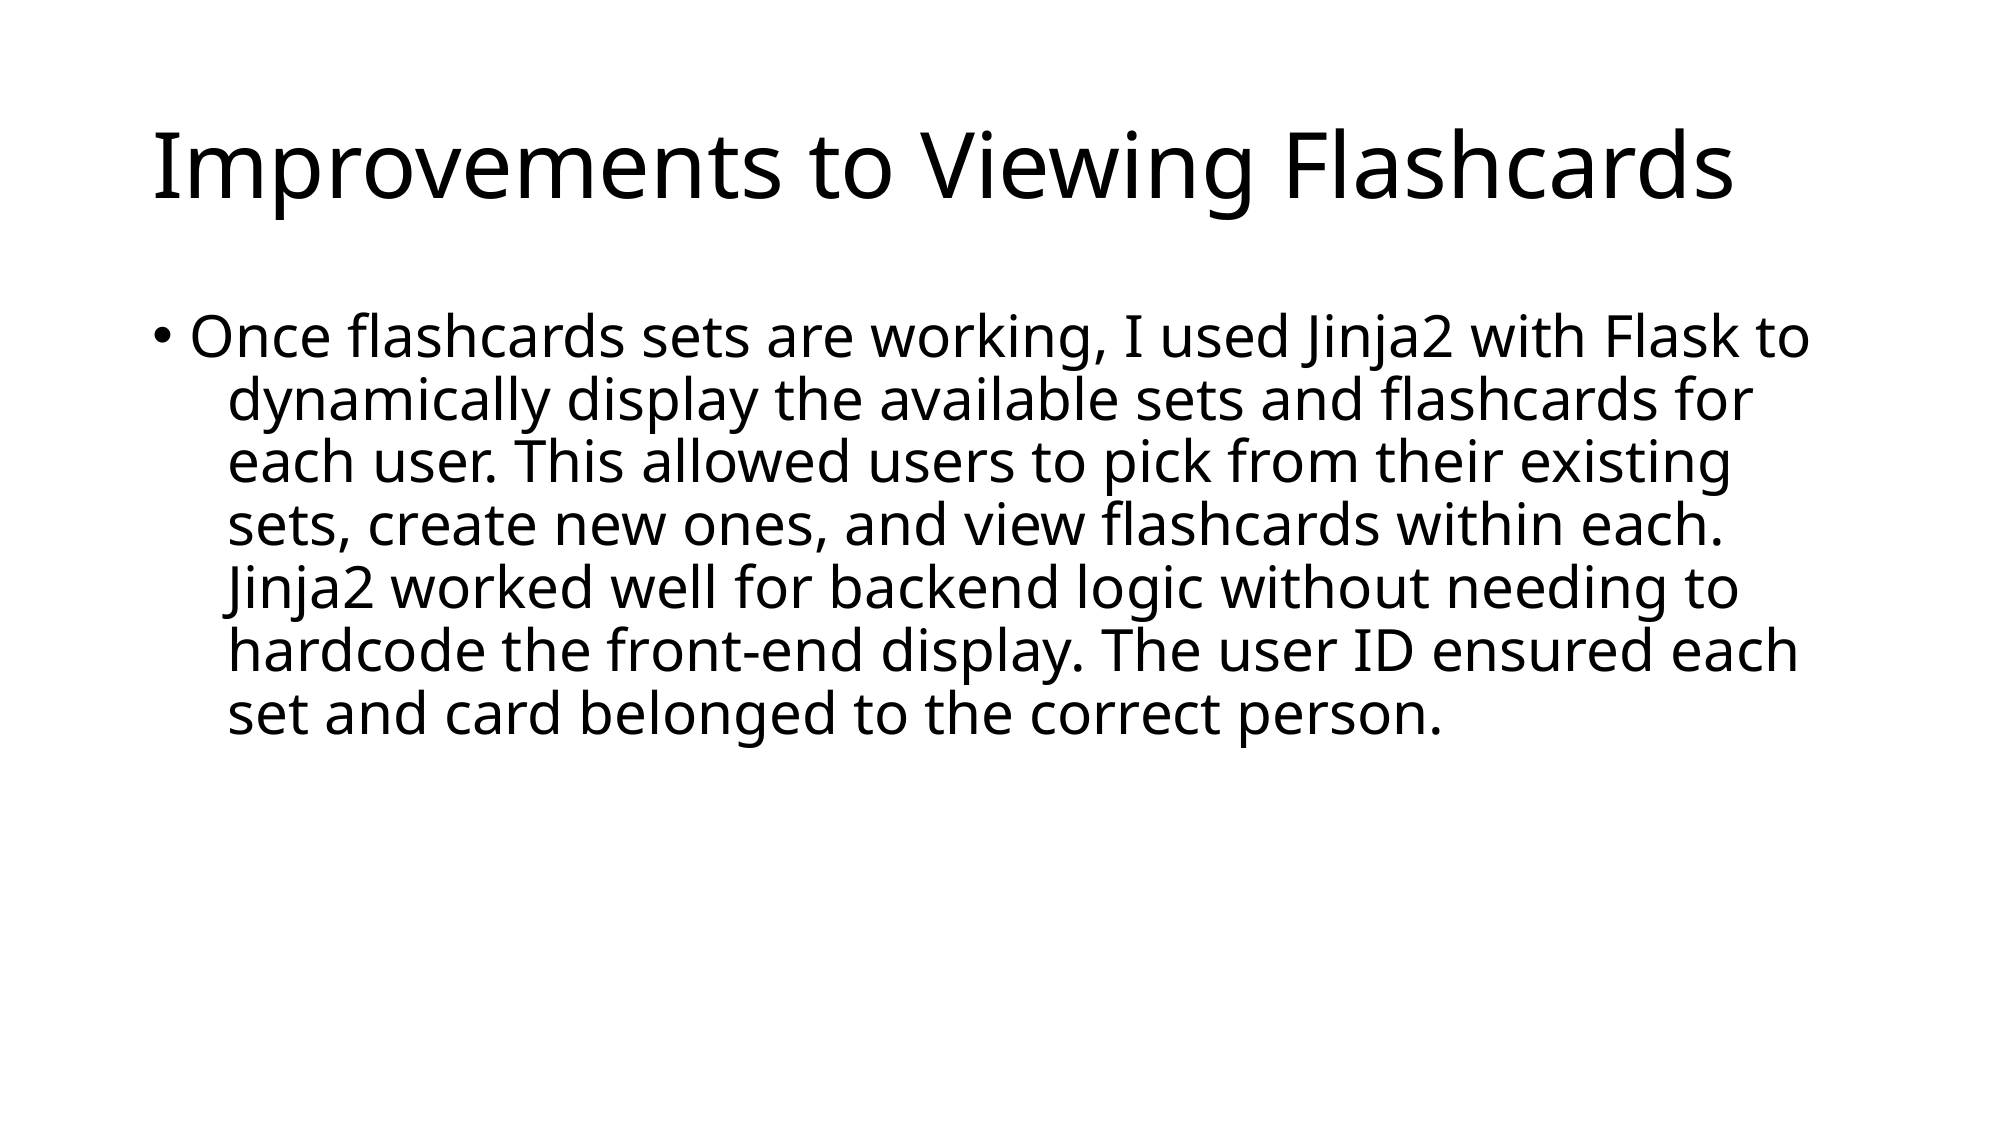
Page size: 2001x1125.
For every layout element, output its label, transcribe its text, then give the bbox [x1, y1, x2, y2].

title Improvements to Viewing Flashcards [137, 59, 1863, 278]
list Once flashcards sets are working, I used Jinja2 with Flask to dynamically display the available sets and flashcards for each user. This allowed users to pick from their existing sets, create new ones, and view flashcards within each. Jinja2 worked well for backend logic without needing to hardcode the front-end display. The user ID ensured each set and card belonged to the correct person. [137, 299, 1863, 1014]
